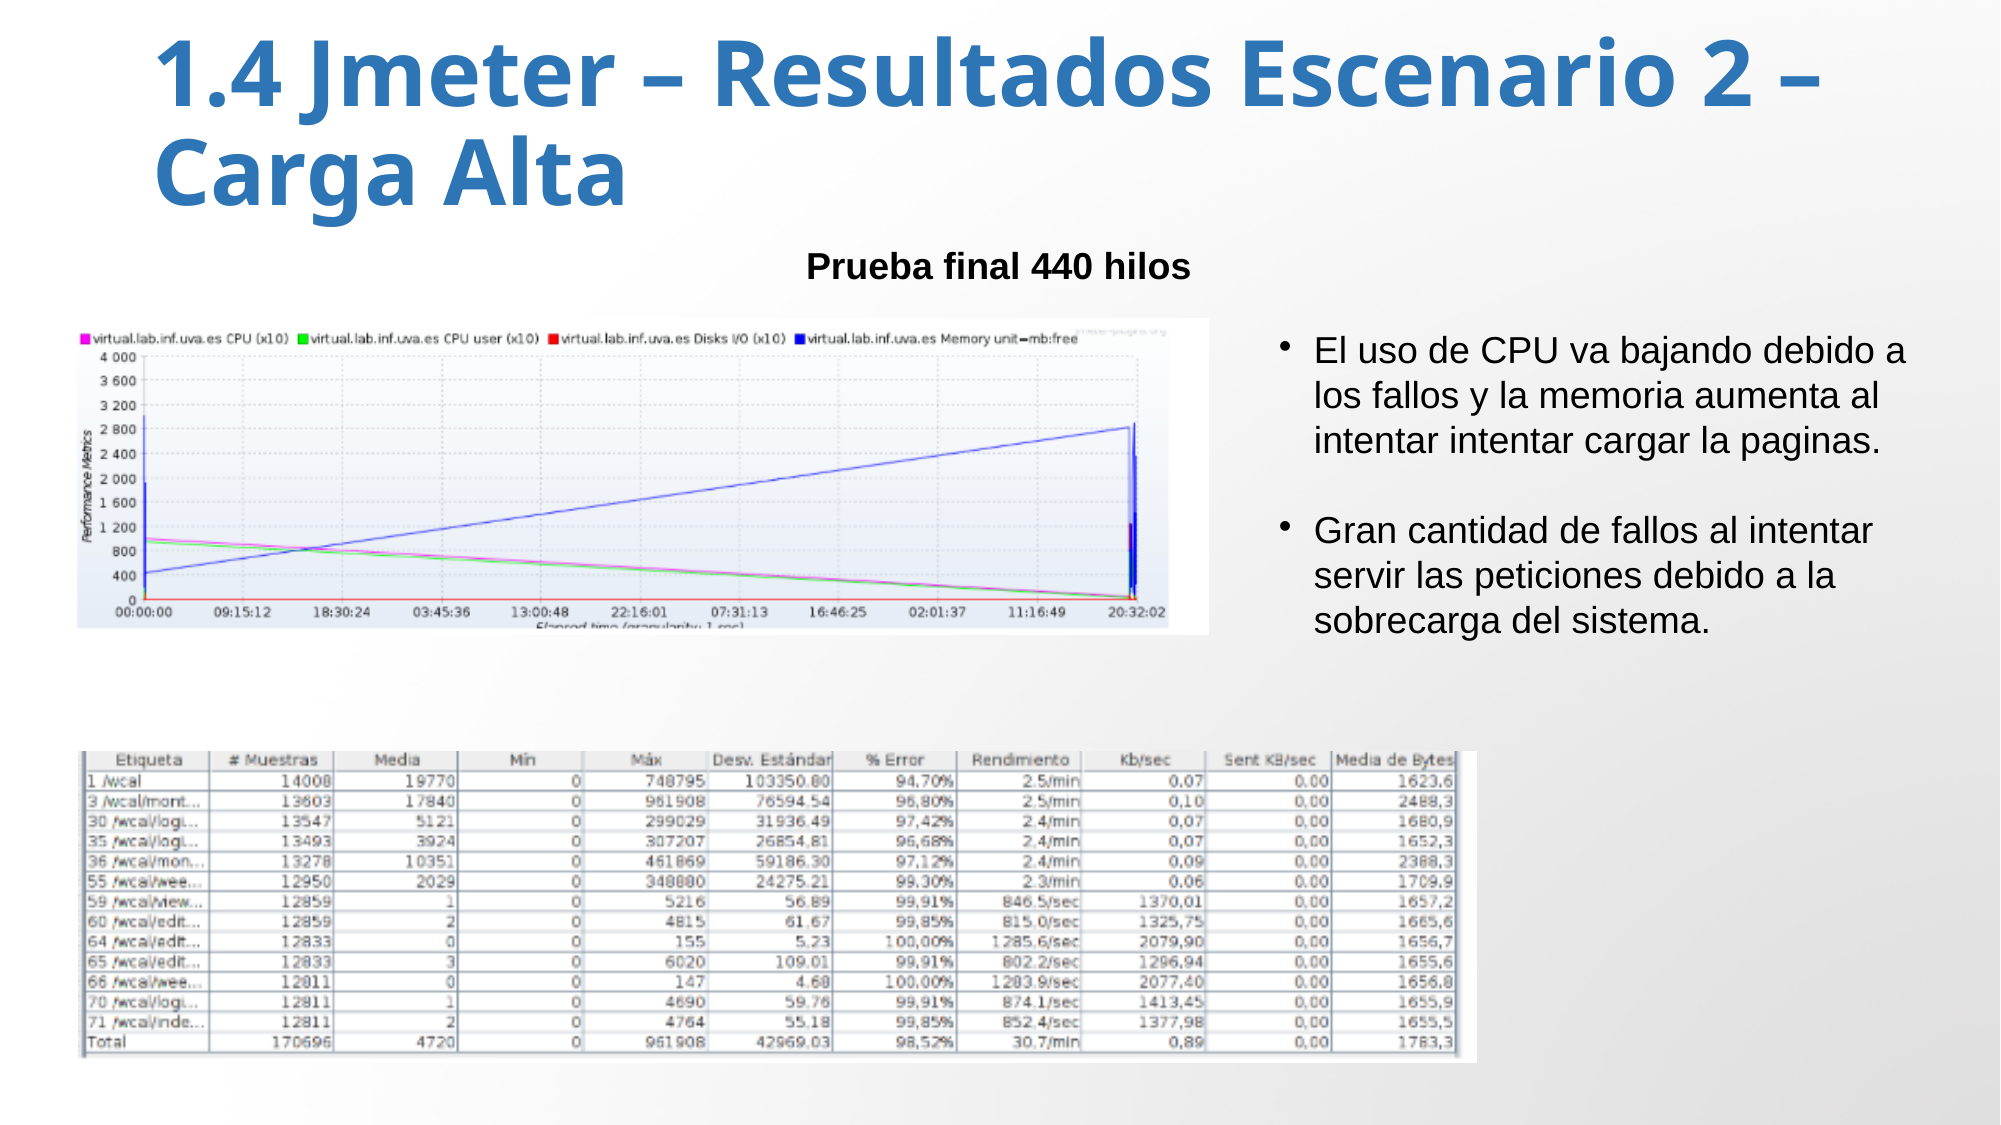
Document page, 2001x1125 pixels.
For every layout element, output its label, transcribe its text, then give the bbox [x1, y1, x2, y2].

picture [0, 0, 2001, 1125]
text_box El uso de CPU va bajando debido a los fallos y la memoria aumenta al intentar intentar cargar la paginas. Gran cantidad de fallos al intentar servir las peticiones debido a la sobrecarga del sistema. [1263, 318, 1949, 502]
text_box Prueba final 440 hilos [791, 235, 1229, 330]
text_box 1.4 Jmeter – Resultados Escenario 2 – Carga Alta [137, 17, 1863, 236]
